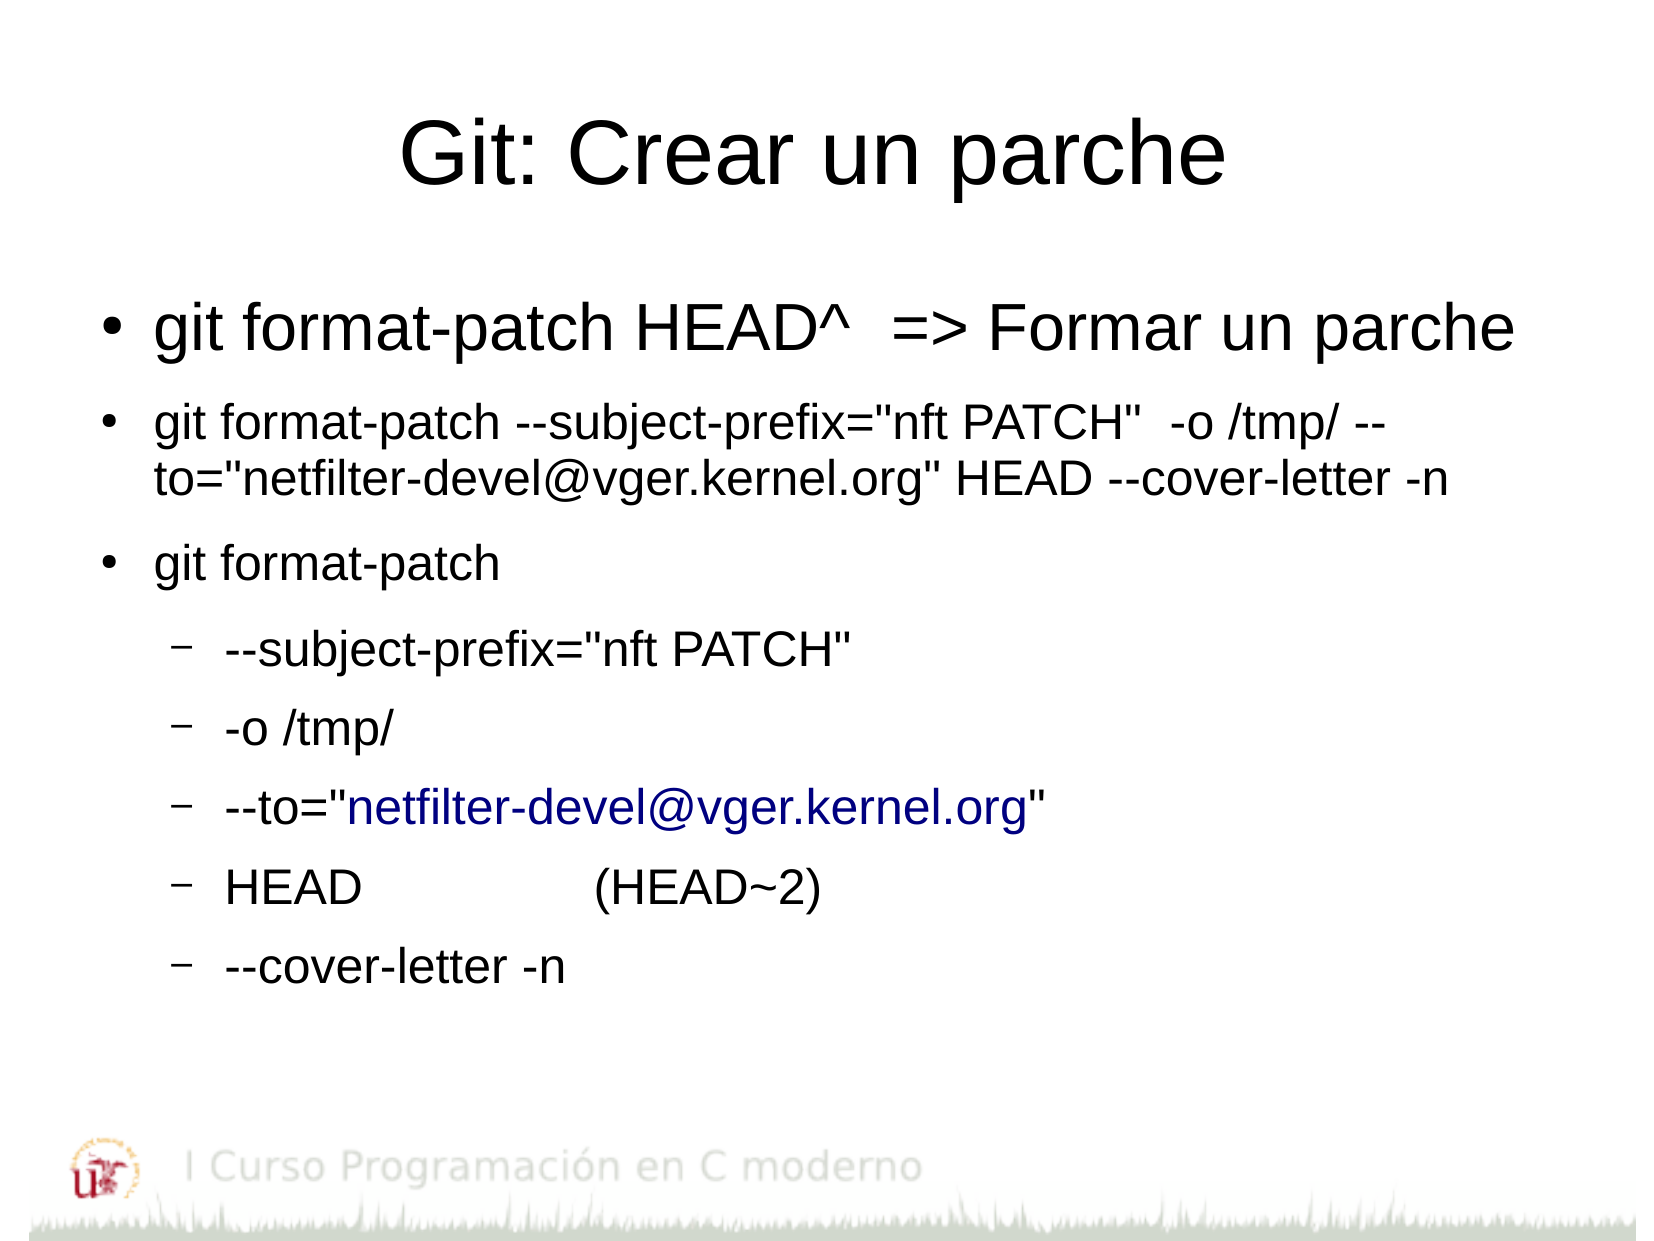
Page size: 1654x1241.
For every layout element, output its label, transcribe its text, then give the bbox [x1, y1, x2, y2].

title Git: Crear un parche [82, 49, 1571, 257]
picture [29, 1133, 1636, 1241]
list git format-patch HEAD^ => Formar un parche git format-patch --subject-prefix="nft PATCH" -o /tmp/ --to="netfilter-devel@vger.kernel.org" HEAD --cover-letter -n git format-patch --subject-prefix="nft PATCH" -o /tmp/ --to="netfilter-devel@vger.kernel.org" HEAD (HEAD~2) --cover-letter -n [82, 290, 1538, 1010]
